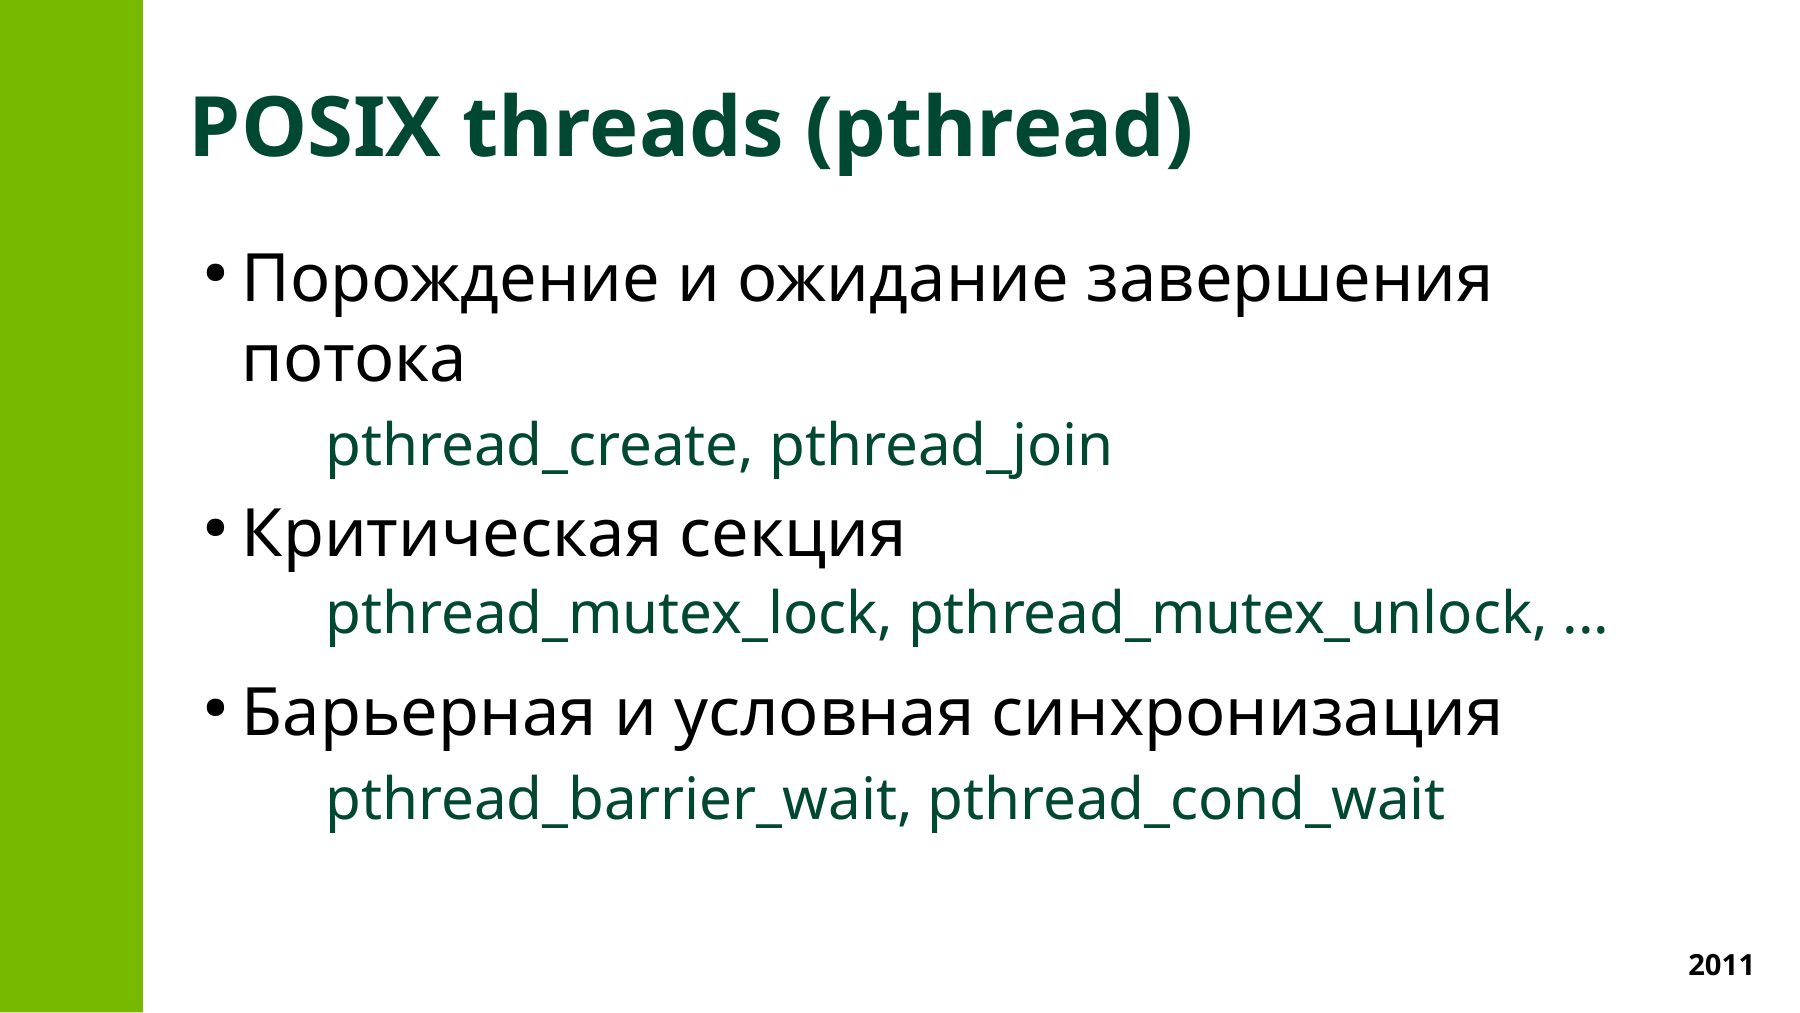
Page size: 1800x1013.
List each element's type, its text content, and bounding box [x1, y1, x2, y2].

title POSIX threads (pthread) [188, 40, 1733, 211]
list Порождение и ожидание завершения потока pthread_create, pthread_join Критическая секция pthread_mutex_lock, pthread_mutex_unlock, ... Барьерная и условная синхронизация pthread_barrier_wait, pthread_cond_wait [188, 227, 1733, 976]
